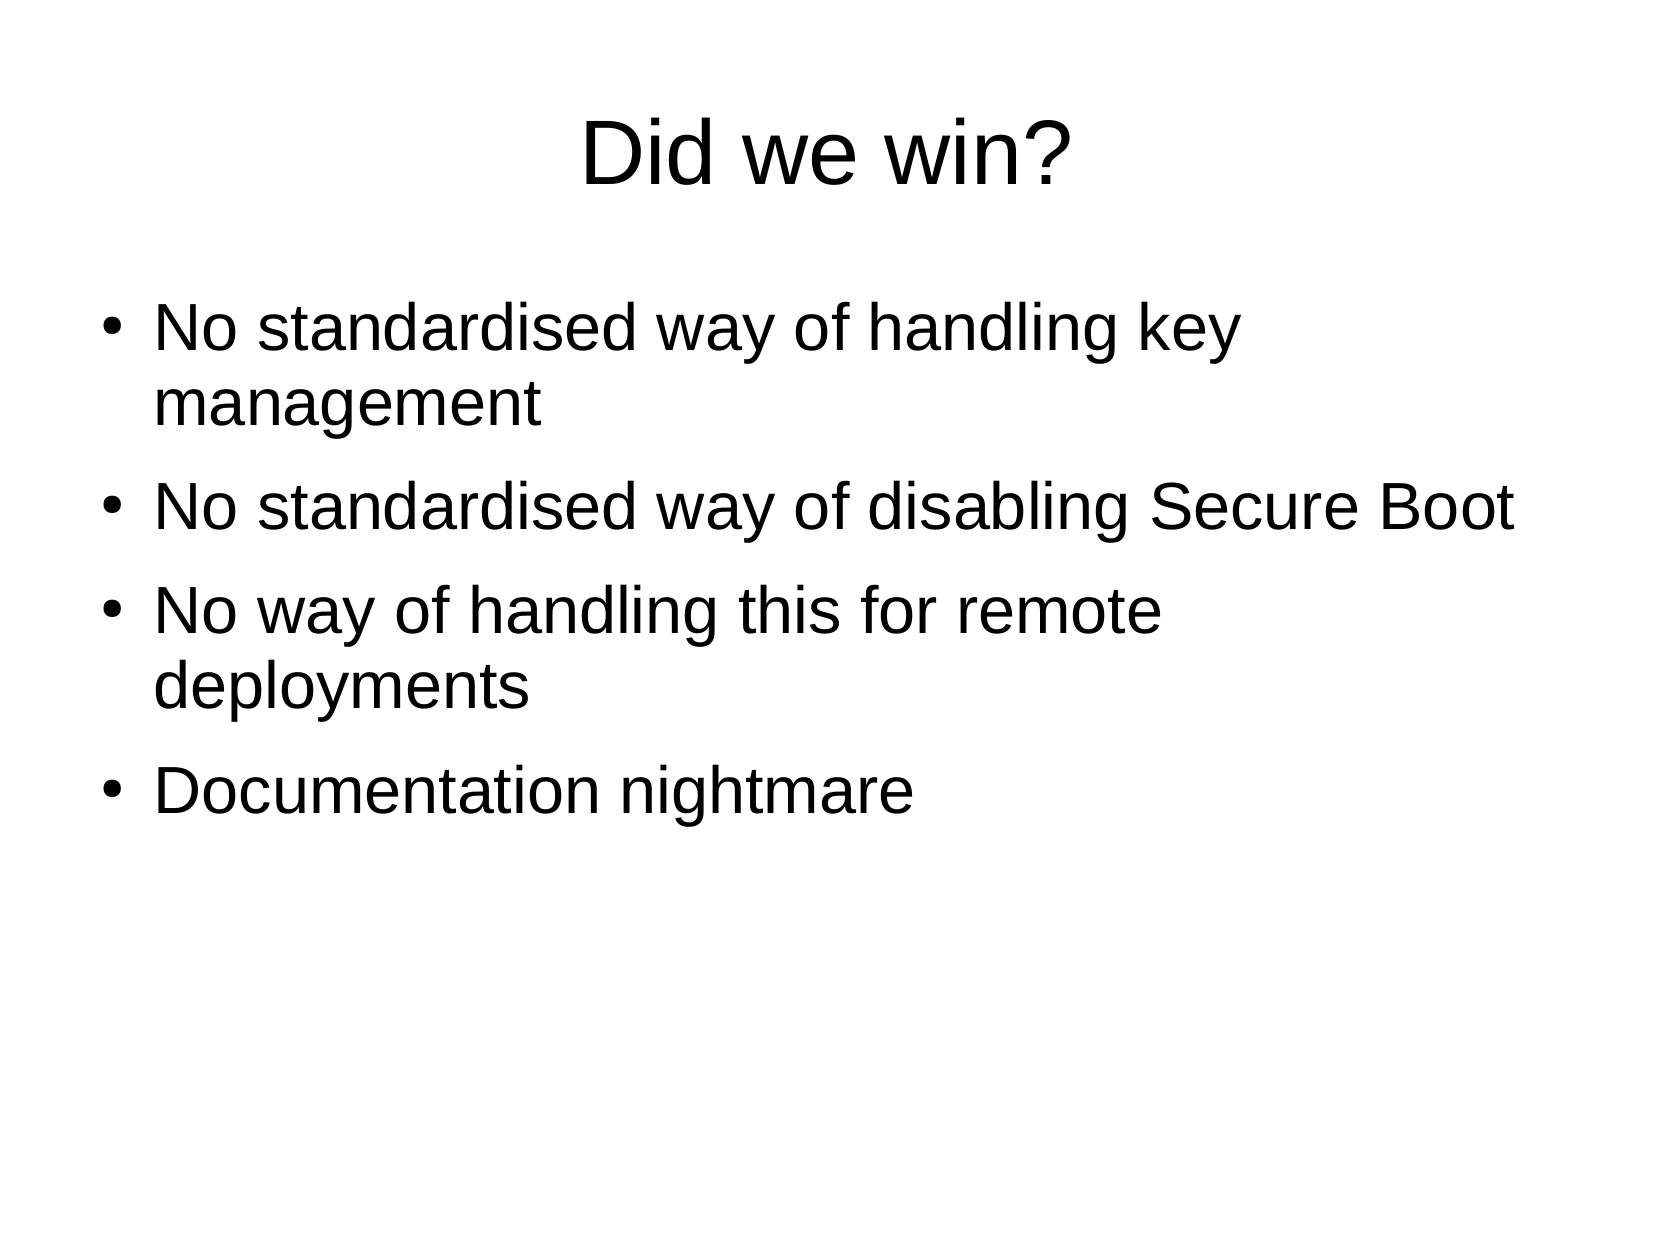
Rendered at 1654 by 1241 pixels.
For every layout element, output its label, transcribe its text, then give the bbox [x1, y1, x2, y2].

list No standardised way of handling key management No standardised way of disabling Secure Boot No way of handling this for remote deployments Documentation nightmare [82, 290, 1538, 1010]
title Did we win? [82, 49, 1571, 257]
